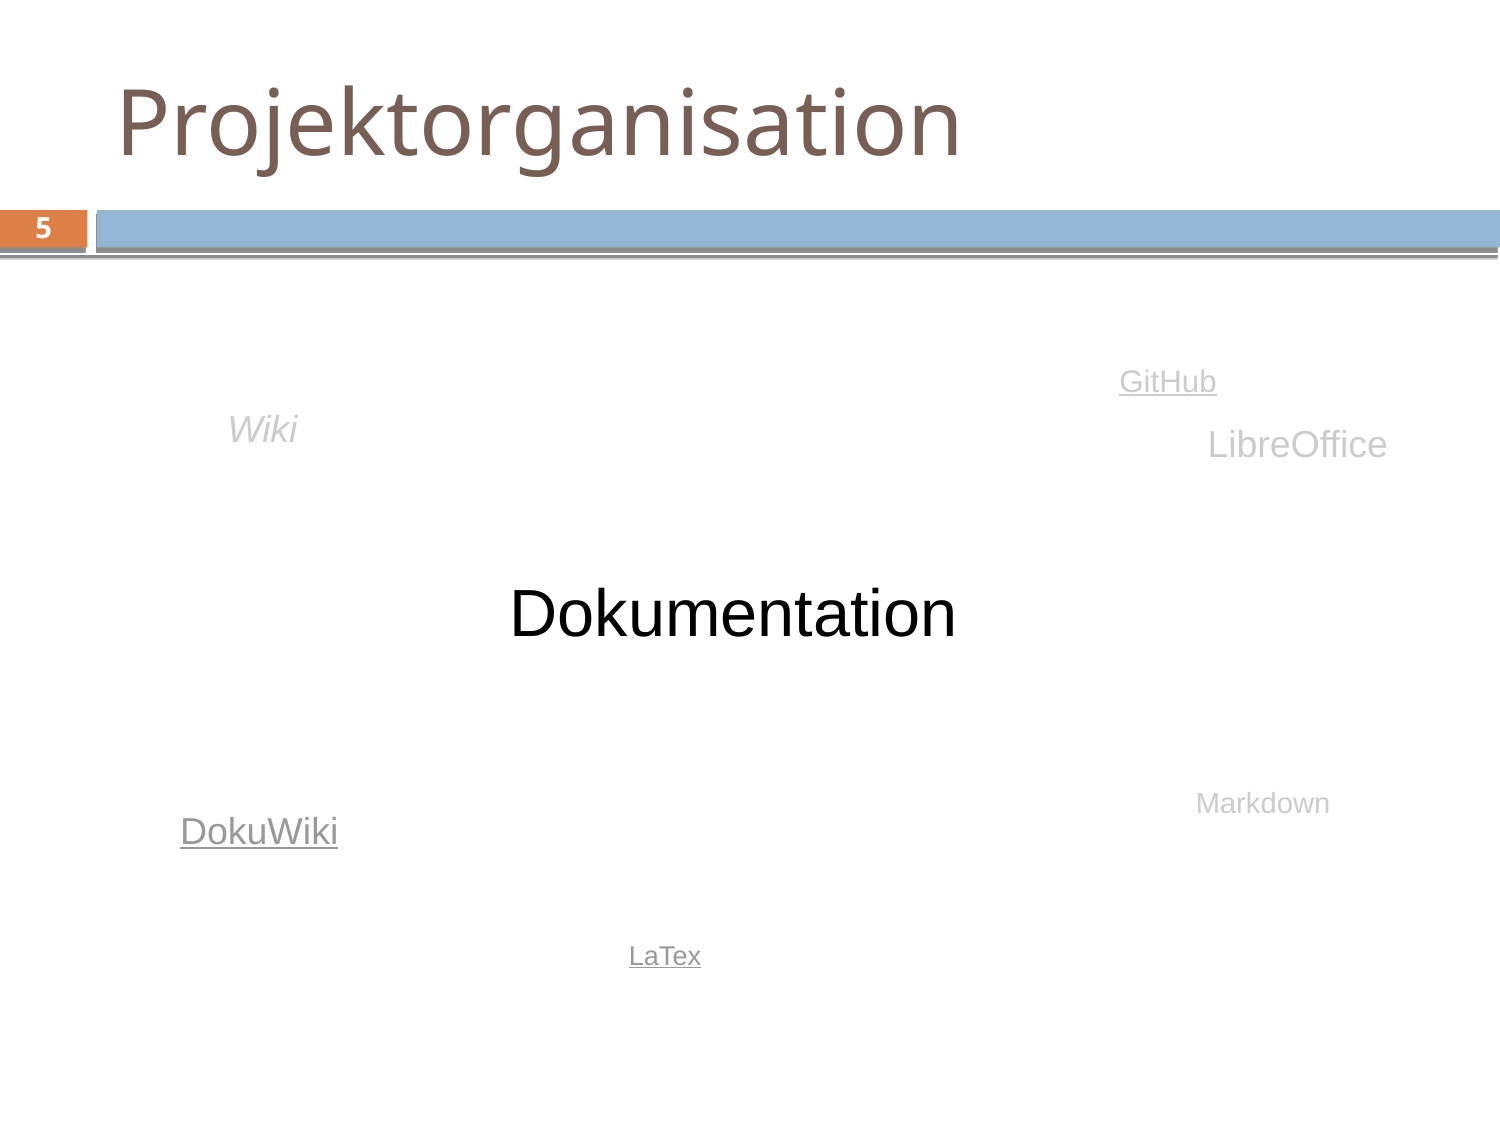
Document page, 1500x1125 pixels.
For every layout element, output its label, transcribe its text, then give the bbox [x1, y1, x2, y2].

title Projektorganisation [100, 37, 1438, 200]
text_box Wiki [212, 401, 347, 459]
text_box Markdown [1181, 779, 1346, 828]
subtitle Dokumentation [47, 274, 1385, 1028]
text_box LaTex [614, 933, 721, 979]
text_box GitHub [1104, 356, 1236, 407]
text_box LibreOffice [1192, 415, 1403, 473]
text_box DokuWiki [165, 803, 384, 860]
